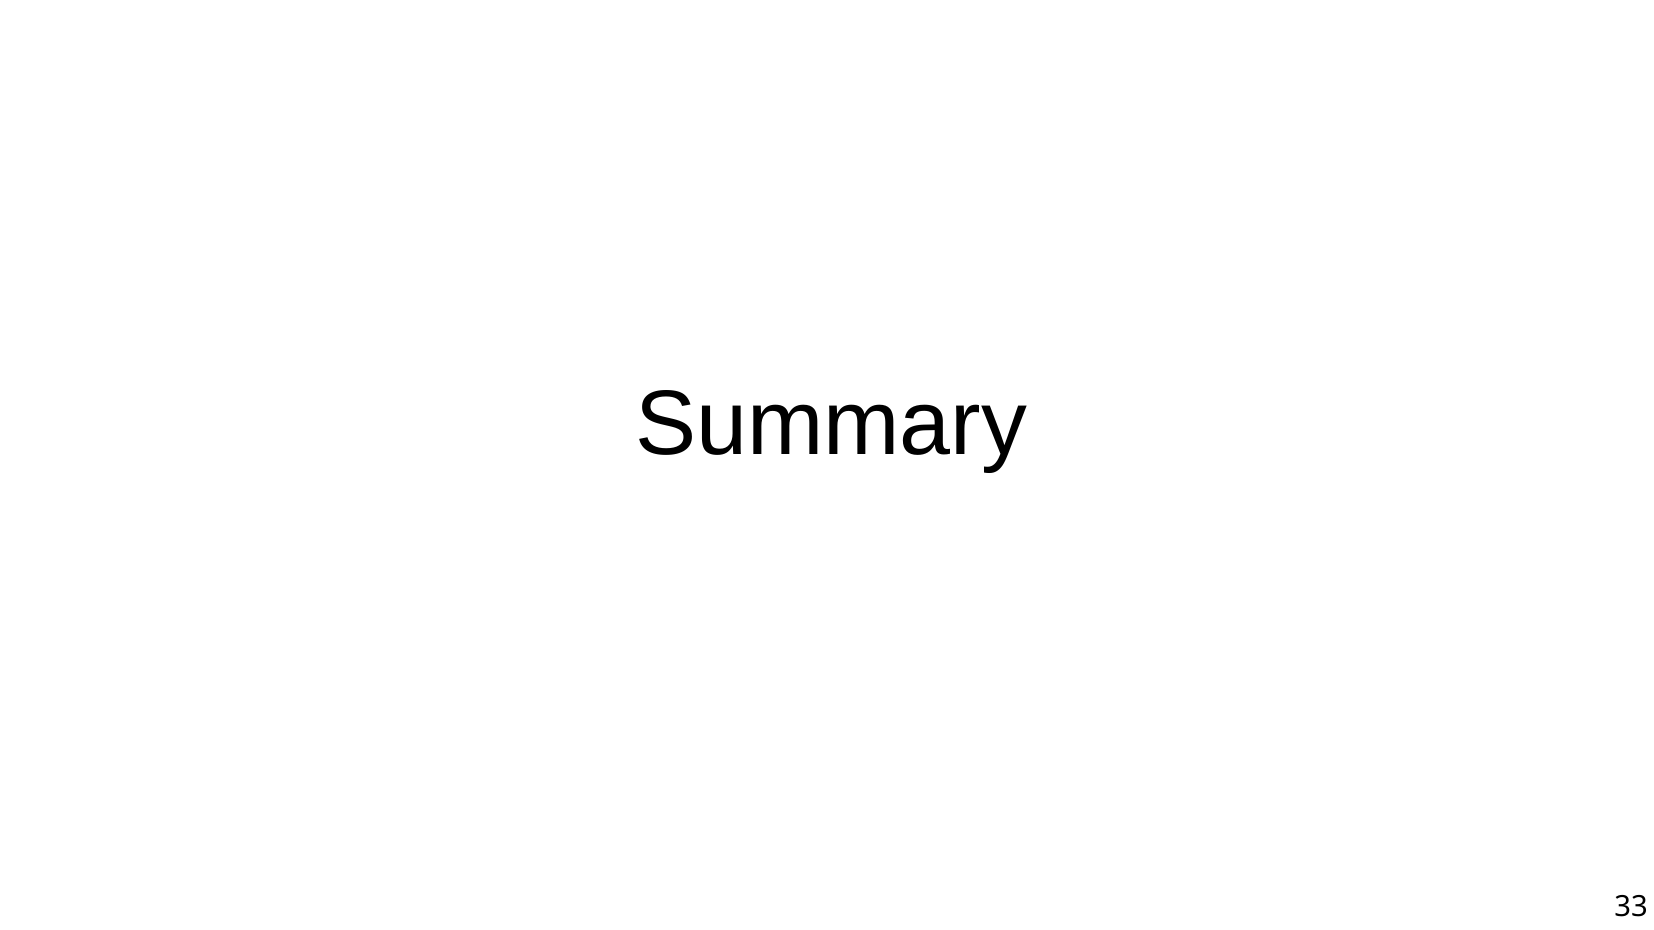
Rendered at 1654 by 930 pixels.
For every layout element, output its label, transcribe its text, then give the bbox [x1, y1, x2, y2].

title Summary [87, 344, 1576, 501]
